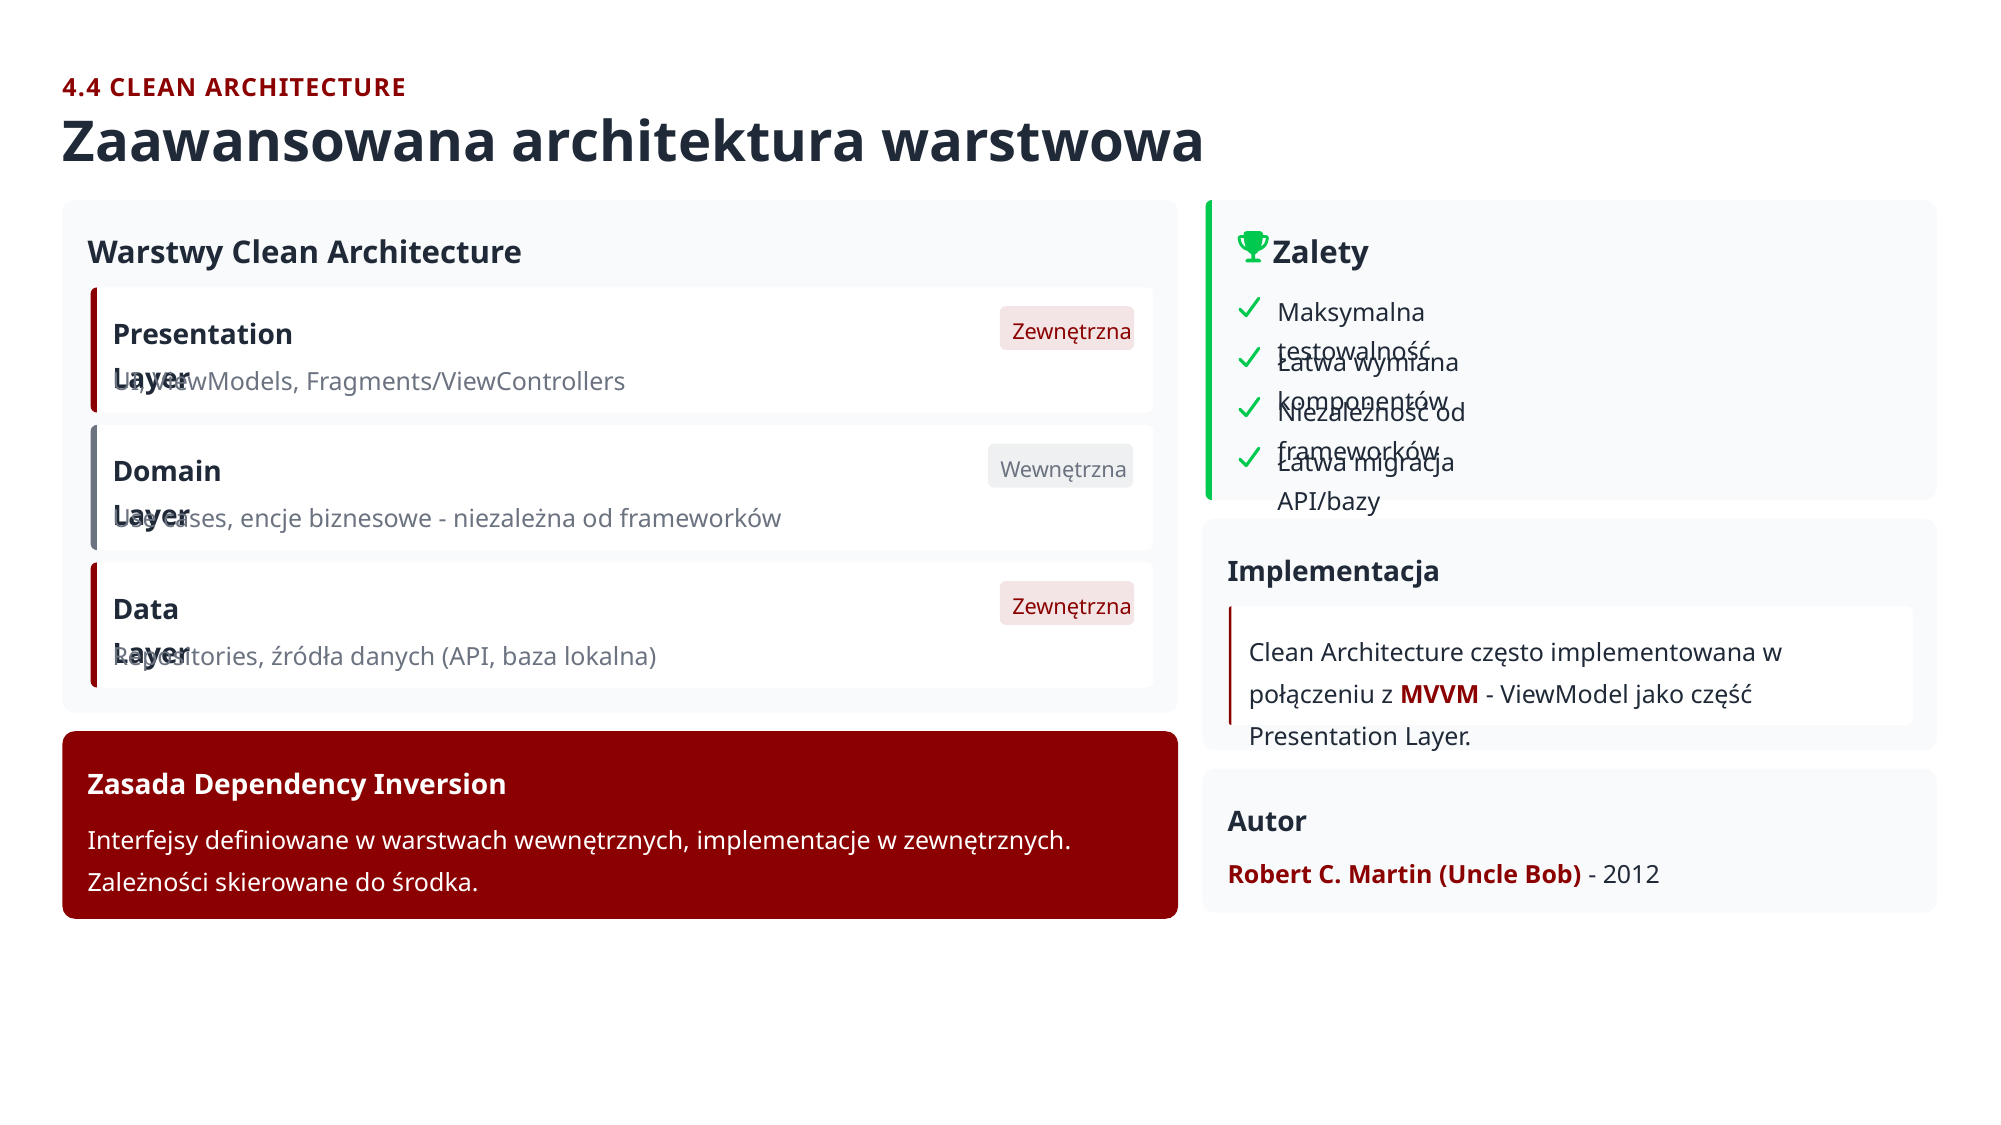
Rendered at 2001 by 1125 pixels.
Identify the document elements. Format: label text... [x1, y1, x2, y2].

text_box Implementacja [1227, 544, 1926, 587]
text_box Presentation Layer [112, 306, 362, 350]
text_box Maksymalna testowalność [1277, 287, 1570, 325]
text_box Wewnętrzna [988, 444, 1144, 487]
text_box Warstwy Clean Architecture [87, 225, 1169, 269]
text_box Clean Architecture często implementowana w połączeniu z MVVM - ViewModel jako część Presentation Layer. [1249, 625, 1907, 706]
text_box Use cases, encje biznesowe - niezależna od frameworków [112, 494, 1147, 531]
text_box Domain Layer [112, 444, 306, 487]
text_box Zewnętrzna [1000, 581, 1145, 625]
text_box Zalety [1273, 225, 1928, 269]
text_box Repositories, źródła danych (API, baza lokalna) [112, 631, 1147, 669]
text_box [1298, 494, 1305, 501]
text_box 4.4 CLEAN ARCHITECTURE [62, 62, 1950, 100]
text_box [62, 200, 1179, 713]
text_box Niezależność od frameworków [1277, 387, 1615, 425]
text_box Robert C. Martin (Uncle Bob) - 2012 [1228, 850, 1924, 887]
text_box Zewnętrzna [1000, 306, 1145, 350]
text_box [1202, 518, 1937, 751]
text_box Zasada Dependency Inversion [87, 756, 1167, 800]
text_box Łatwa migracja API/bazy [1277, 437, 1557, 475]
text_box Łatwa wymiana komponentów [1277, 337, 1620, 375]
text_box Autor [1227, 794, 1926, 837]
text_box UI, ViewModels, Fragments/ViewControllers [112, 356, 1147, 394]
text_box Zalety [1273, 245, 1283, 259]
text_box Data Layer [113, 581, 264, 625]
text_box [62, 731, 1179, 919]
text_box [1205, 200, 1937, 501]
text_box [1202, 768, 1937, 913]
text_box Zaawansowana architektura warstwowa [62, 112, 1966, 175]
text_box Interfejsy definiowane w warstwach wewnętrznych, implementacje w zewnętrznych. Zależności skierowane do środka. [88, 812, 1166, 894]
